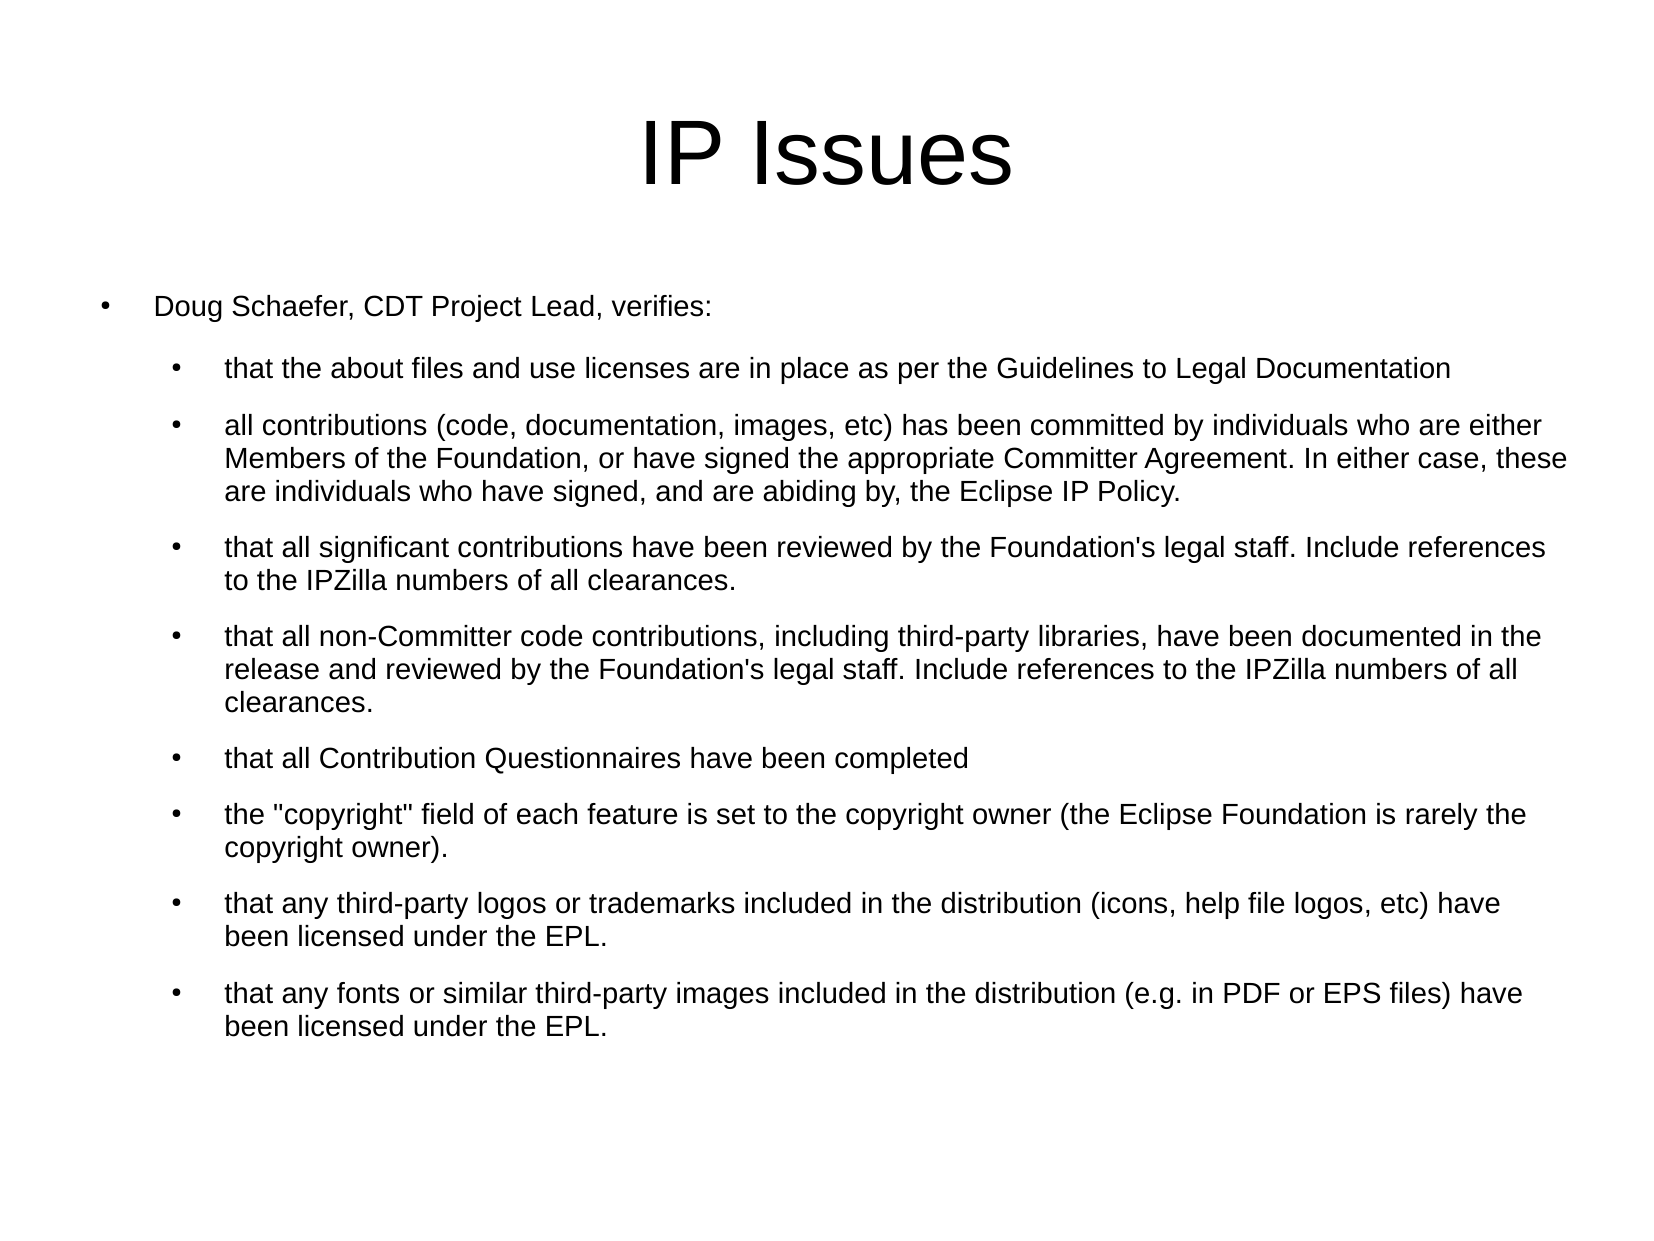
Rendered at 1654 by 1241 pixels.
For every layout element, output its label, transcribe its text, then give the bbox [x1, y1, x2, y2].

list Doug Schaefer, CDT Project Lead, verifies: that the about files and use licenses are in place as per the Guidelines to Legal Documentation all contributions (code, documentation, images, etc) has been committed by individuals who are either Members of the Foundation, or have signed the appropriate Committer Agreement. In either case, these are individuals who have signed, and are abiding by, the Eclipse IP Policy. that all significant contributions have been reviewed by the Foundation's legal staff. Include references to the IPZilla numbers of all clearances. that all non-Committer code contributions, including third-party libraries, have been documented in the release and reviewed by the Foundation's legal staff. Include references to the IPZilla numbers of all clearances. that all Contribution Questionnaires have been completed the "copyright" field of each feature is set to the copyright owner (the Eclipse Foundation is rarely the copyright owner). that any third-party logos or trademarks included in the distribution (icons, help file logos, etc) have been licensed under the EPL. that any fonts or similar third-party images included in the distribution (e.g. in PDF or EPS files) have been licensed under the EPL. [82, 290, 1571, 1094]
title IP Issues [82, 56, 1571, 250]
